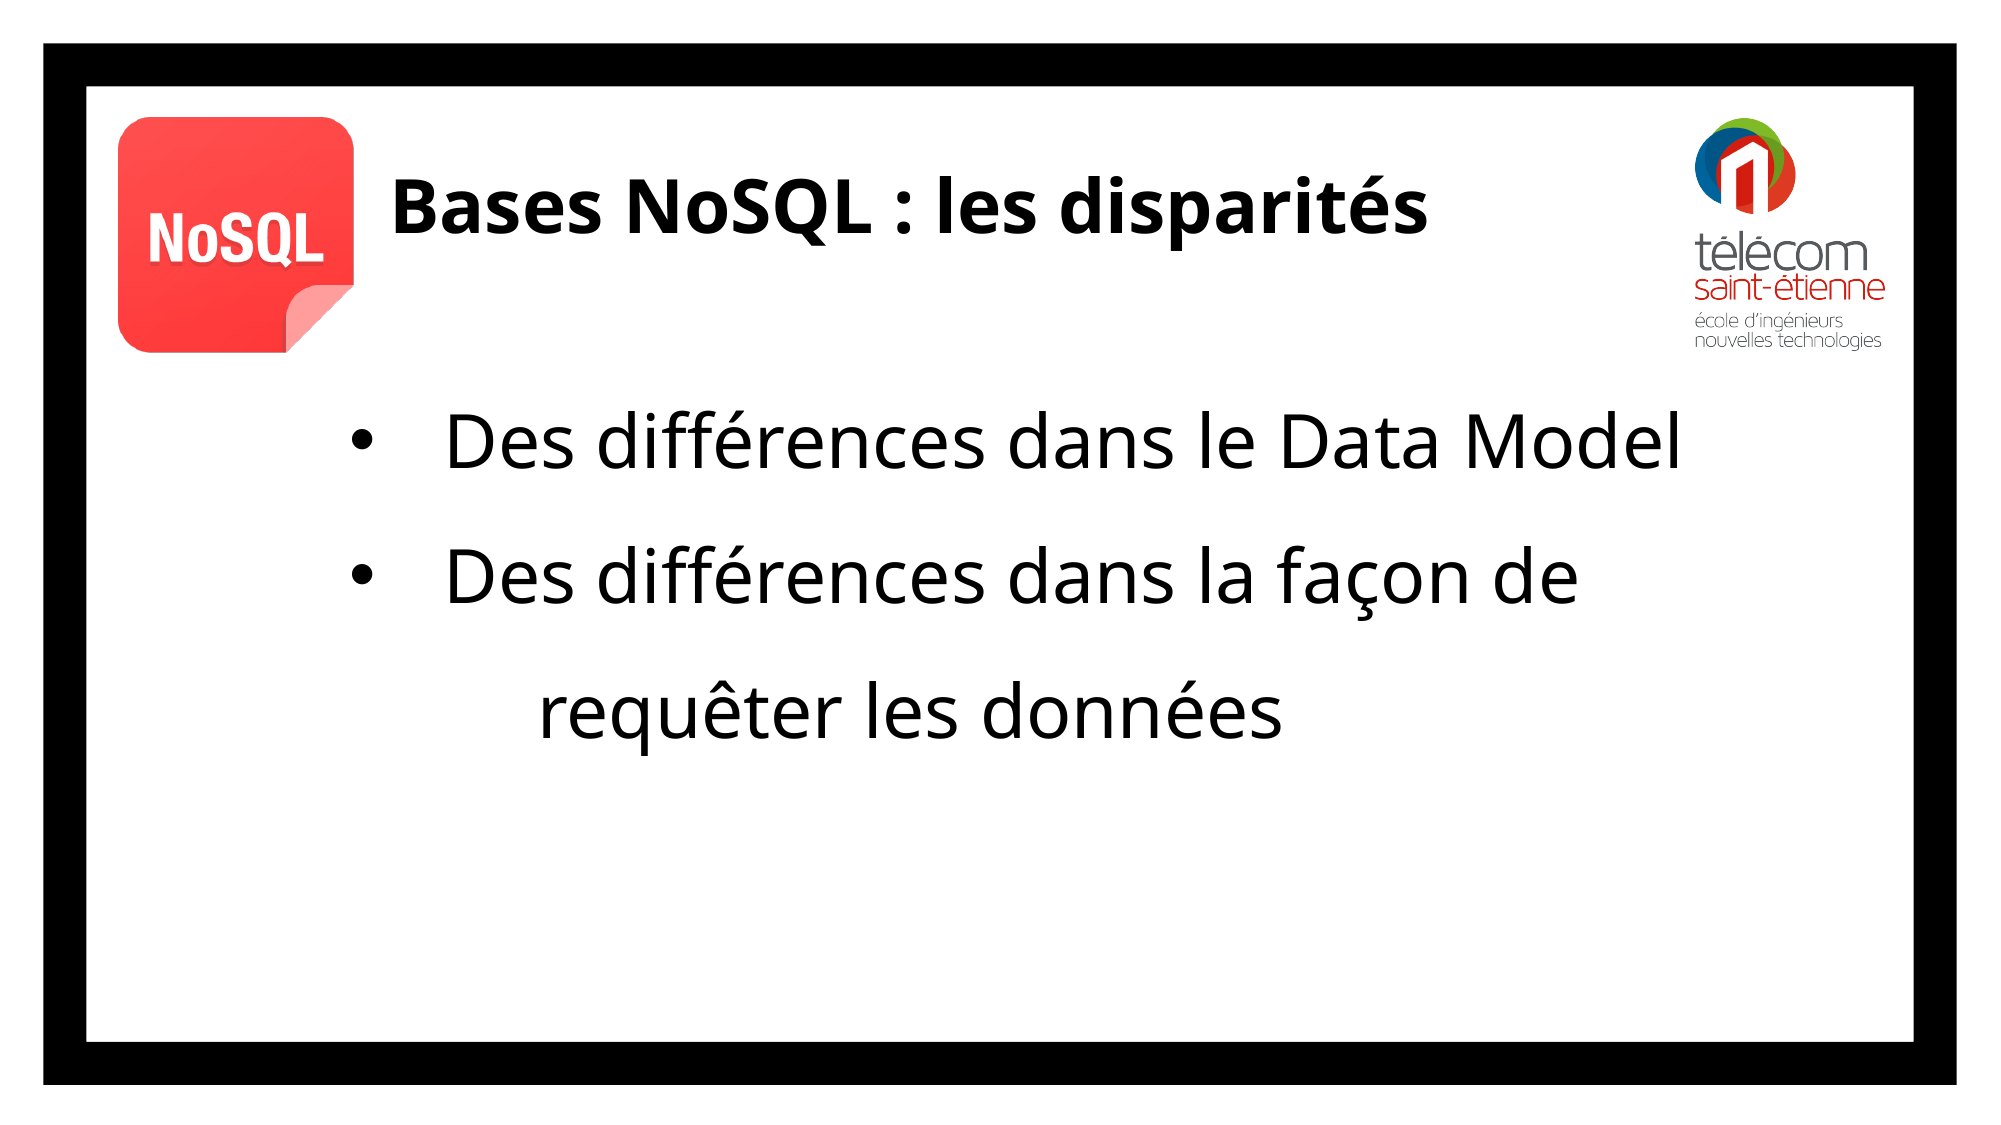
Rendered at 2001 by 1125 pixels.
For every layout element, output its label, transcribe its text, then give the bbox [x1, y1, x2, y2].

title Bases NoSQL : les disparités [370, 138, 1695, 304]
text_box Des différences dans le Data Model Des différences dans la façon de requêter les données [334, 341, 1757, 902]
picture [101, 100, 370, 369]
picture [1695, 118, 1885, 351]
